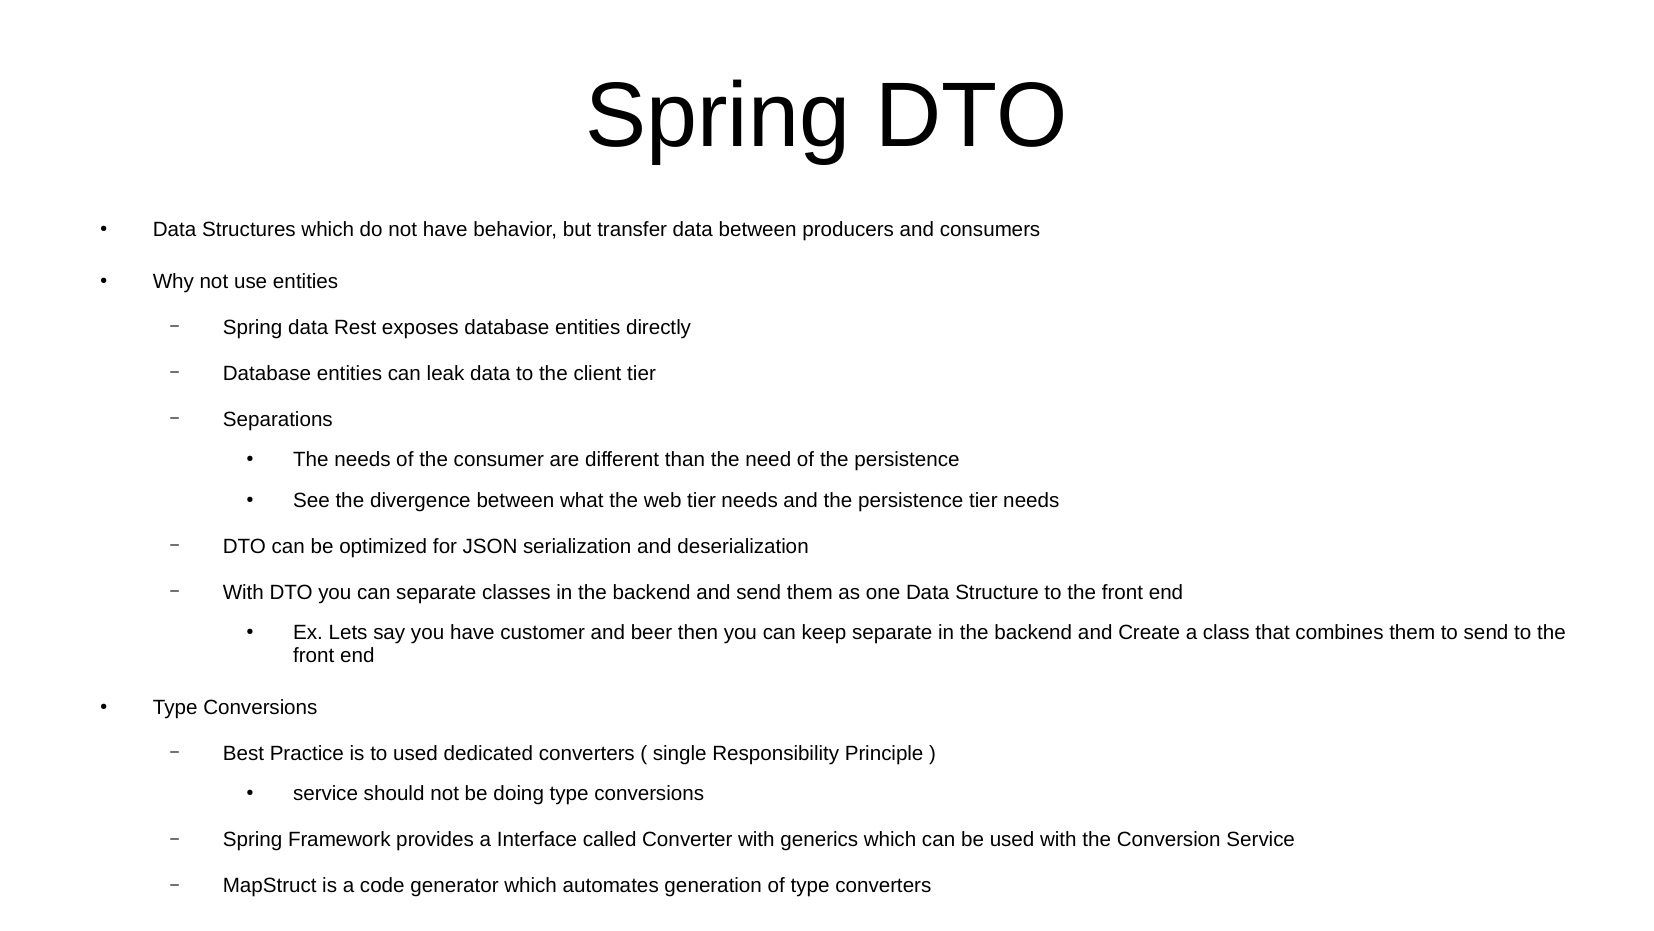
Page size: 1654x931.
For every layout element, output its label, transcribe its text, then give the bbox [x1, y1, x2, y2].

list Data Structures which do not have behavior, but transfer data between producers and consumers Why not use entities Spring data Rest exposes database entities directly Database entities can leak data to the client tier Separations The needs of the consumer are different than the need of the persistence See the divergence between what the web tier needs and the persistence tier needs DTO can be optimized for JSON serialization and deserialization With DTO you can separate classes in the backend and send them as one Data Structure to the front end Ex. Lets say you have customer and beer then you can keep separate in the backend and Create a class that combines them to send to the front end Type Conversions Best Practice is to used dedicated converters ( single Responsibility Principle ) service should not be doing type conversions Spring Framework provides a Interface called Converter with generics which can be used with the Conversion Service MapStruct is a code generator which automates generation of type converters [82, 217, 1613, 901]
title Spring DTO [82, 37, 1571, 193]
